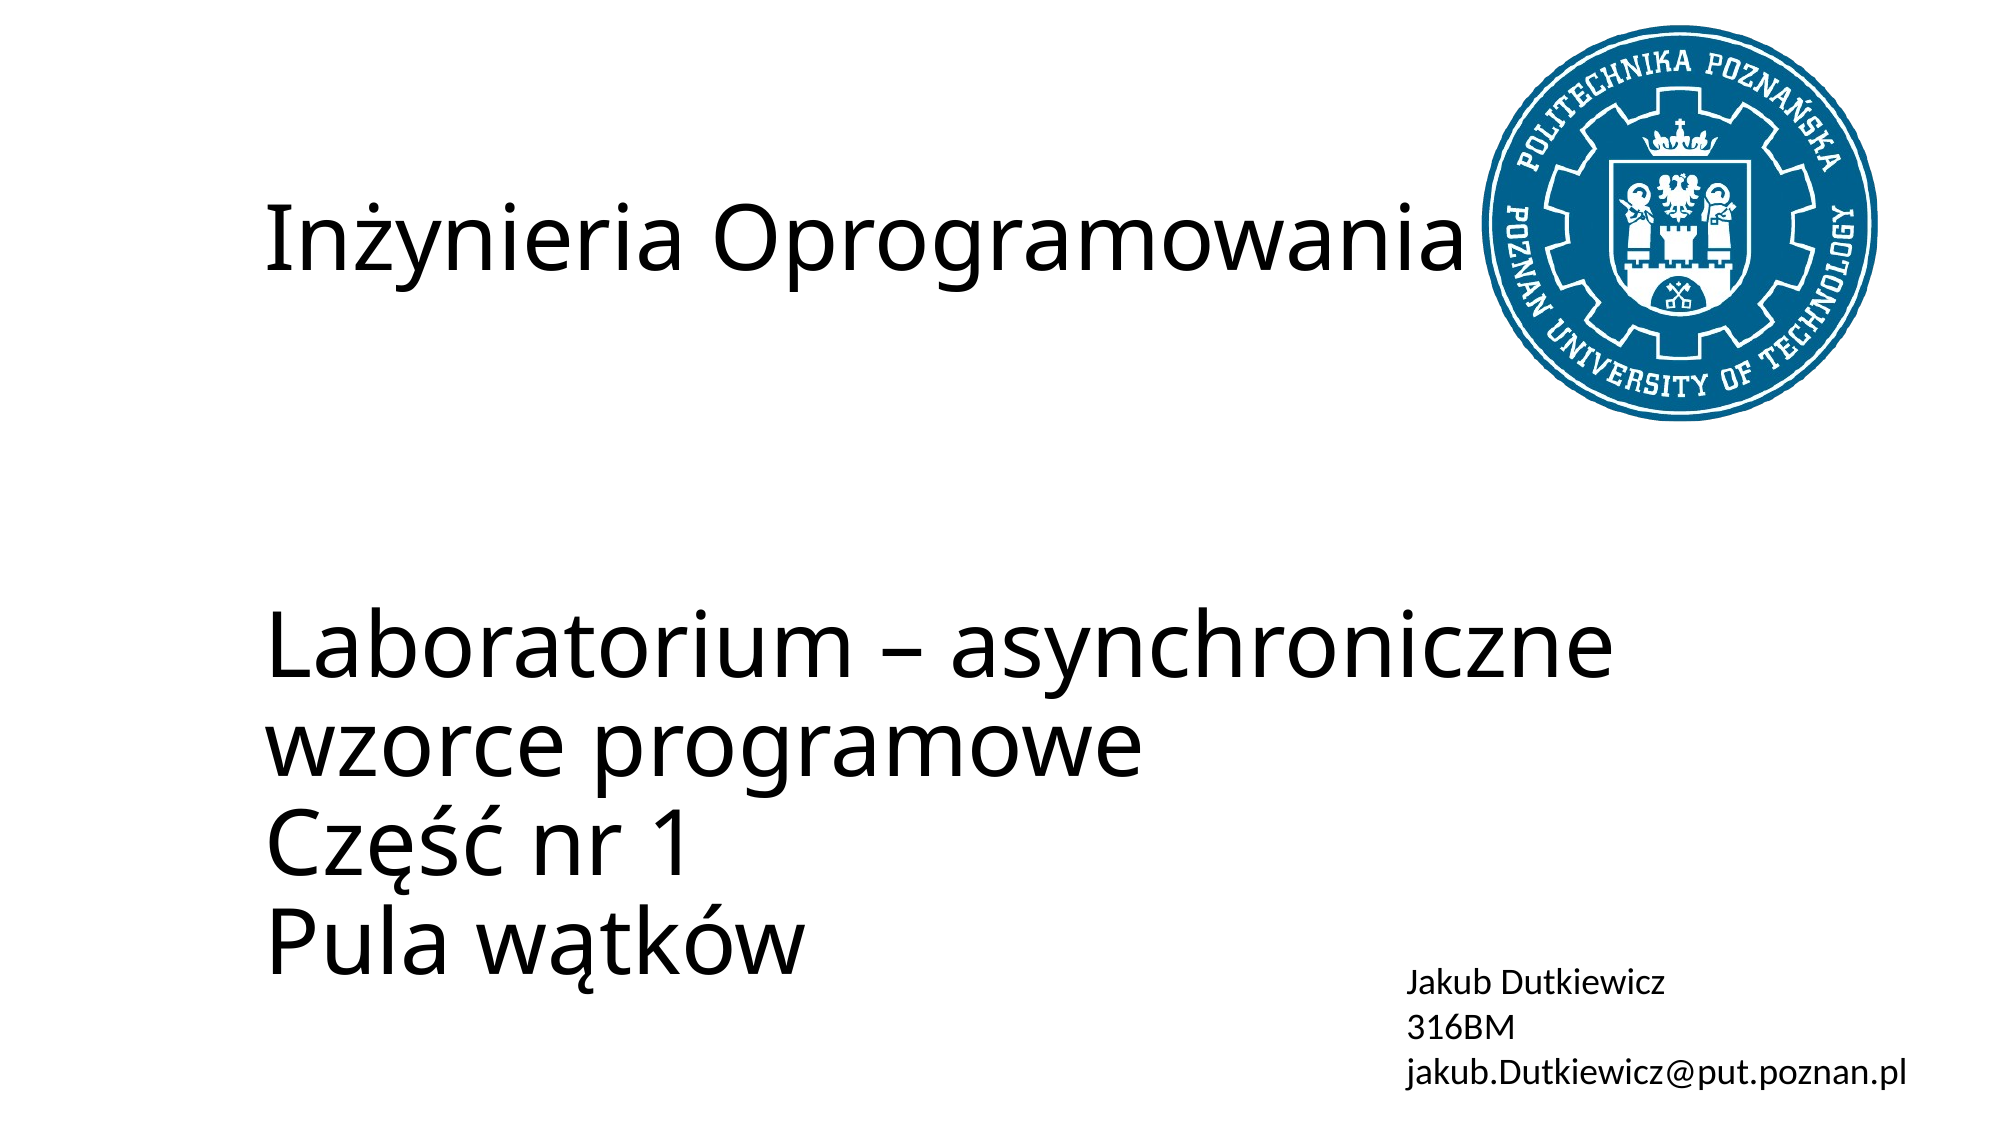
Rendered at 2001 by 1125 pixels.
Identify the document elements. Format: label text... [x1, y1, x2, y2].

subtitle Laboratorium – asynchroniczne wzorce programowe Część nr 1 Pula wątków [249, 590, 1750, 863]
text_box Jakub Dutkiewicz 316BM jakub.Dutkiewicz@put.poznan.pl [1391, 949, 1968, 1100]
picture [1481, 24, 1878, 214]
title Inżynieria Oprogramowania [249, 184, 1750, 576]
picture [1700, 248, 1878, 422]
picture [1481, 232, 1661, 422]
picture [1489, 32, 1872, 415]
